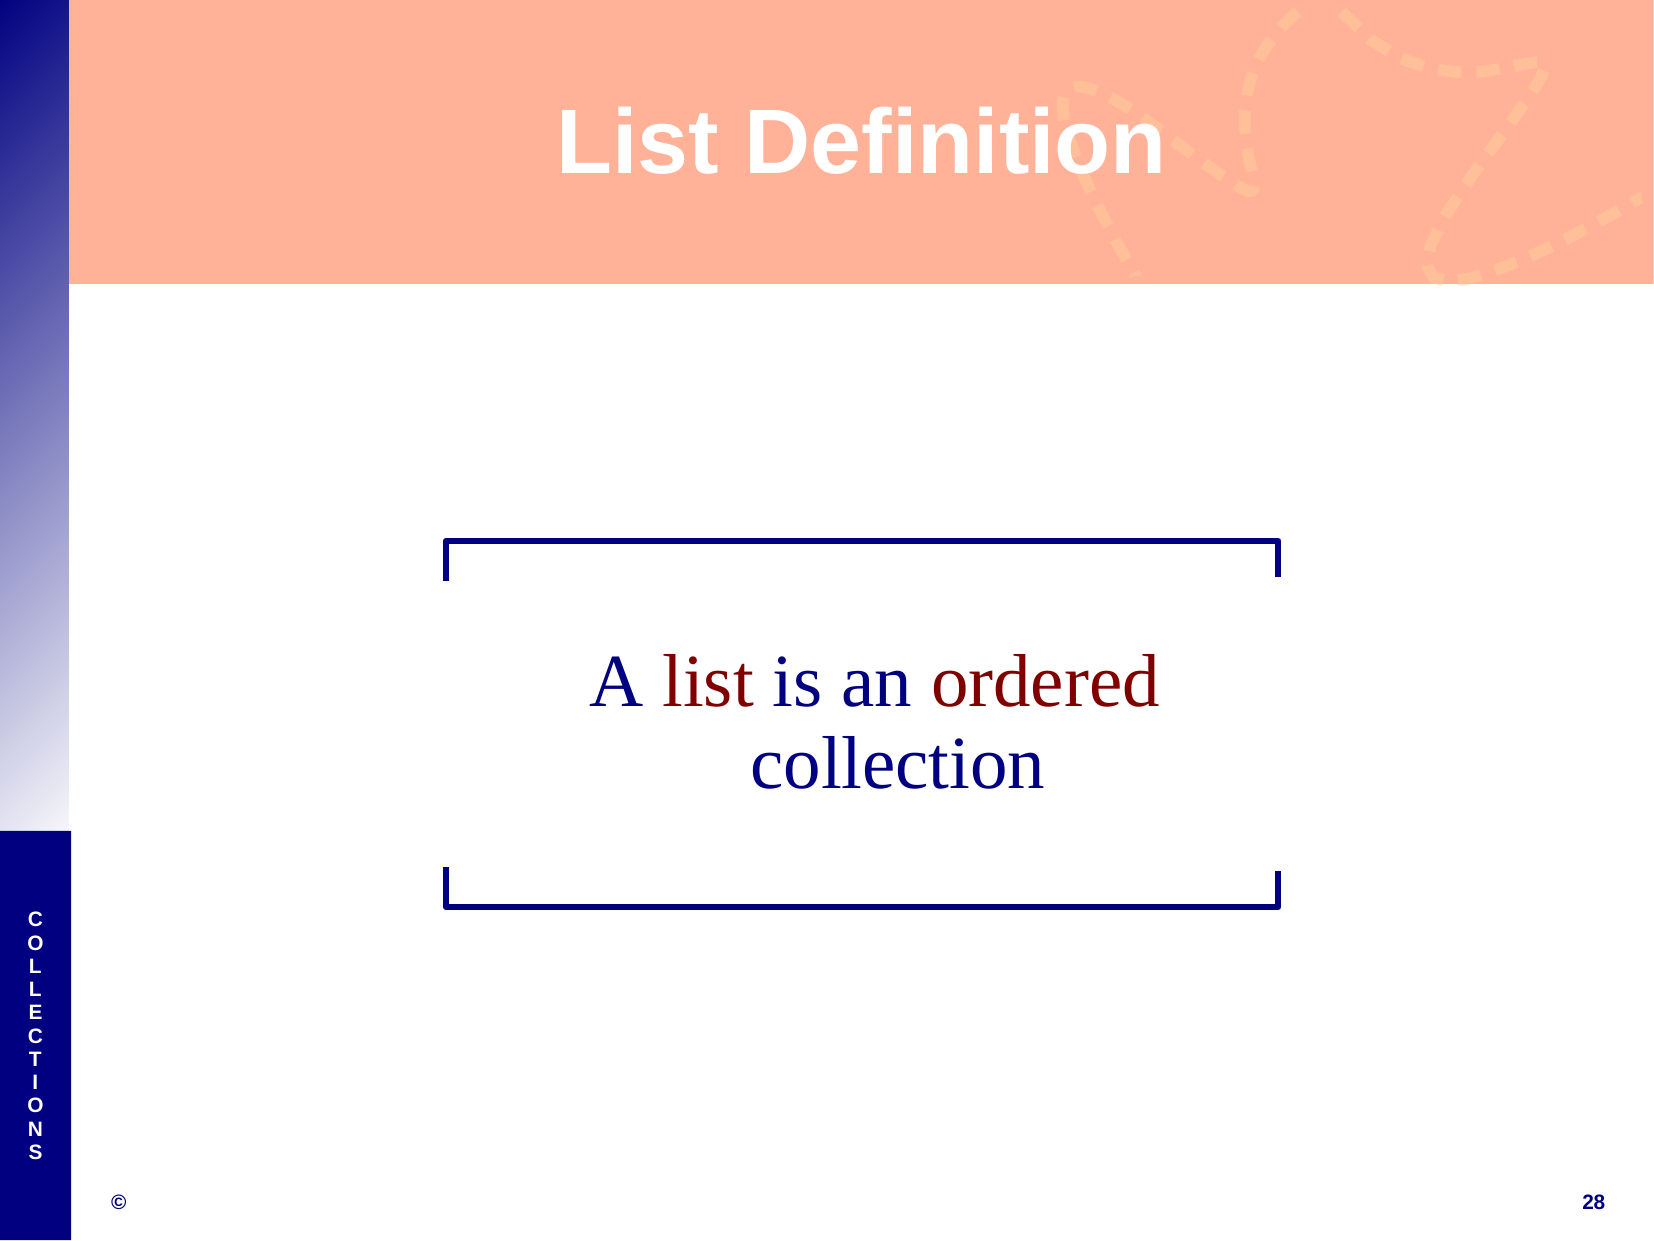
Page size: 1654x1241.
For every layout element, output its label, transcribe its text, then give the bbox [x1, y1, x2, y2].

text_box A list is an ordered collection [461, 513, 1263, 931]
text_box C O L L E C T I O N S [0, 830, 71, 1241]
title List Definition [70, 37, 1654, 246]
